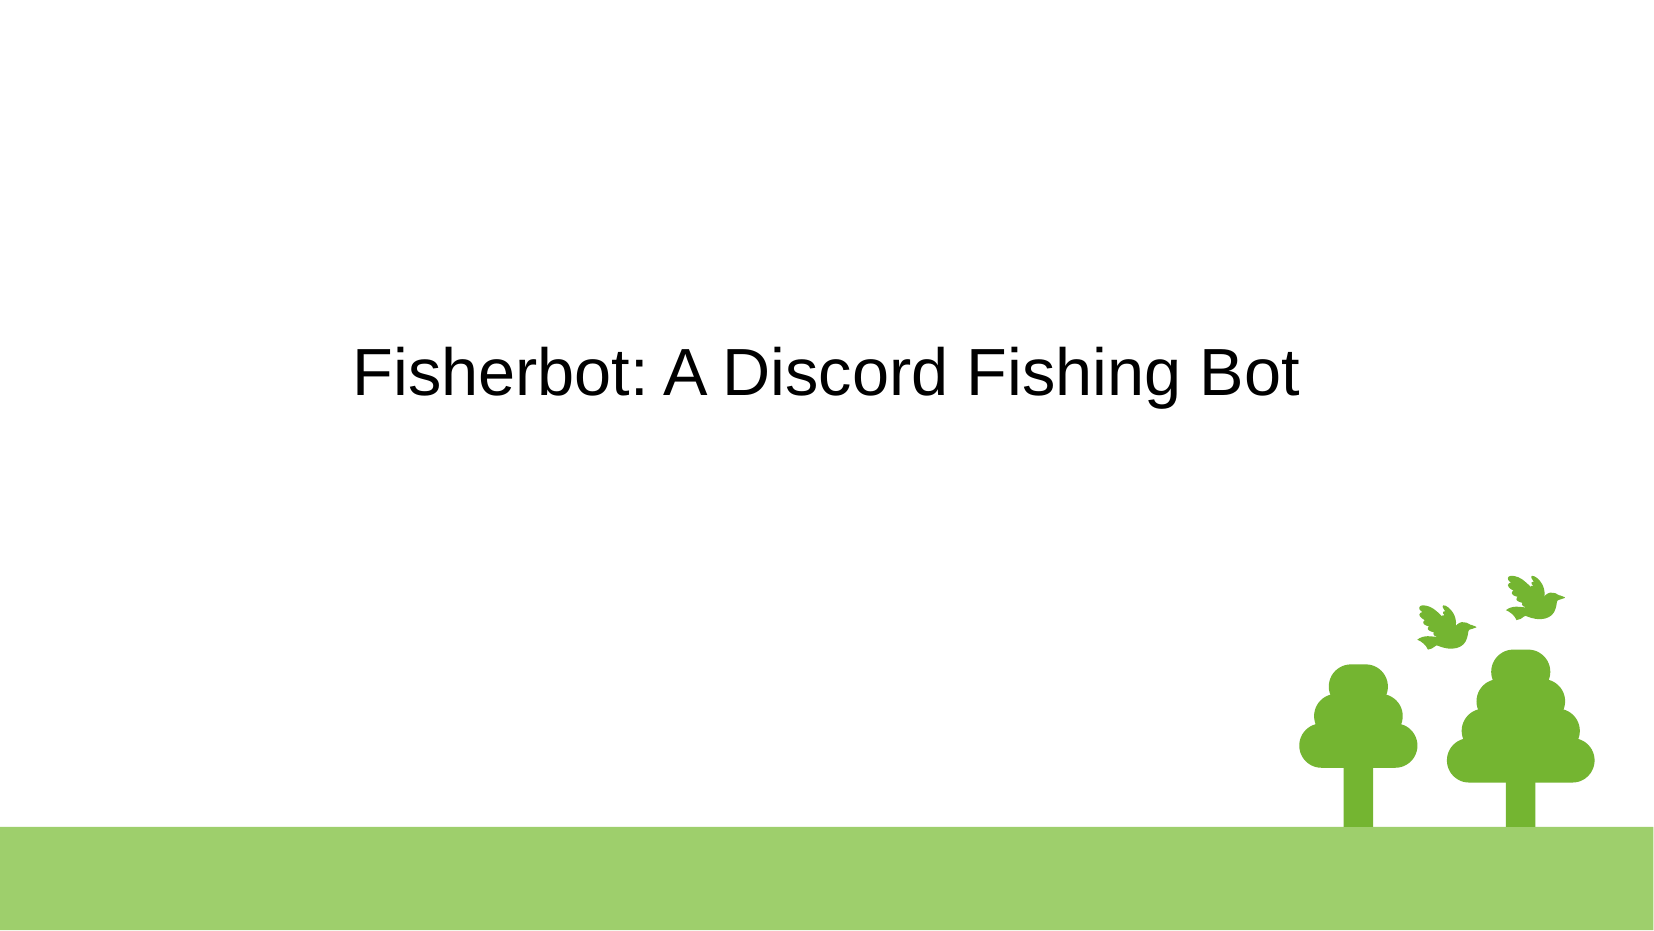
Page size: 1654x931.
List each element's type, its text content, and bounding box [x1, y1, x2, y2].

subtitle Fisherbot: A Discord Fishing Bot [88, 29, 1565, 715]
